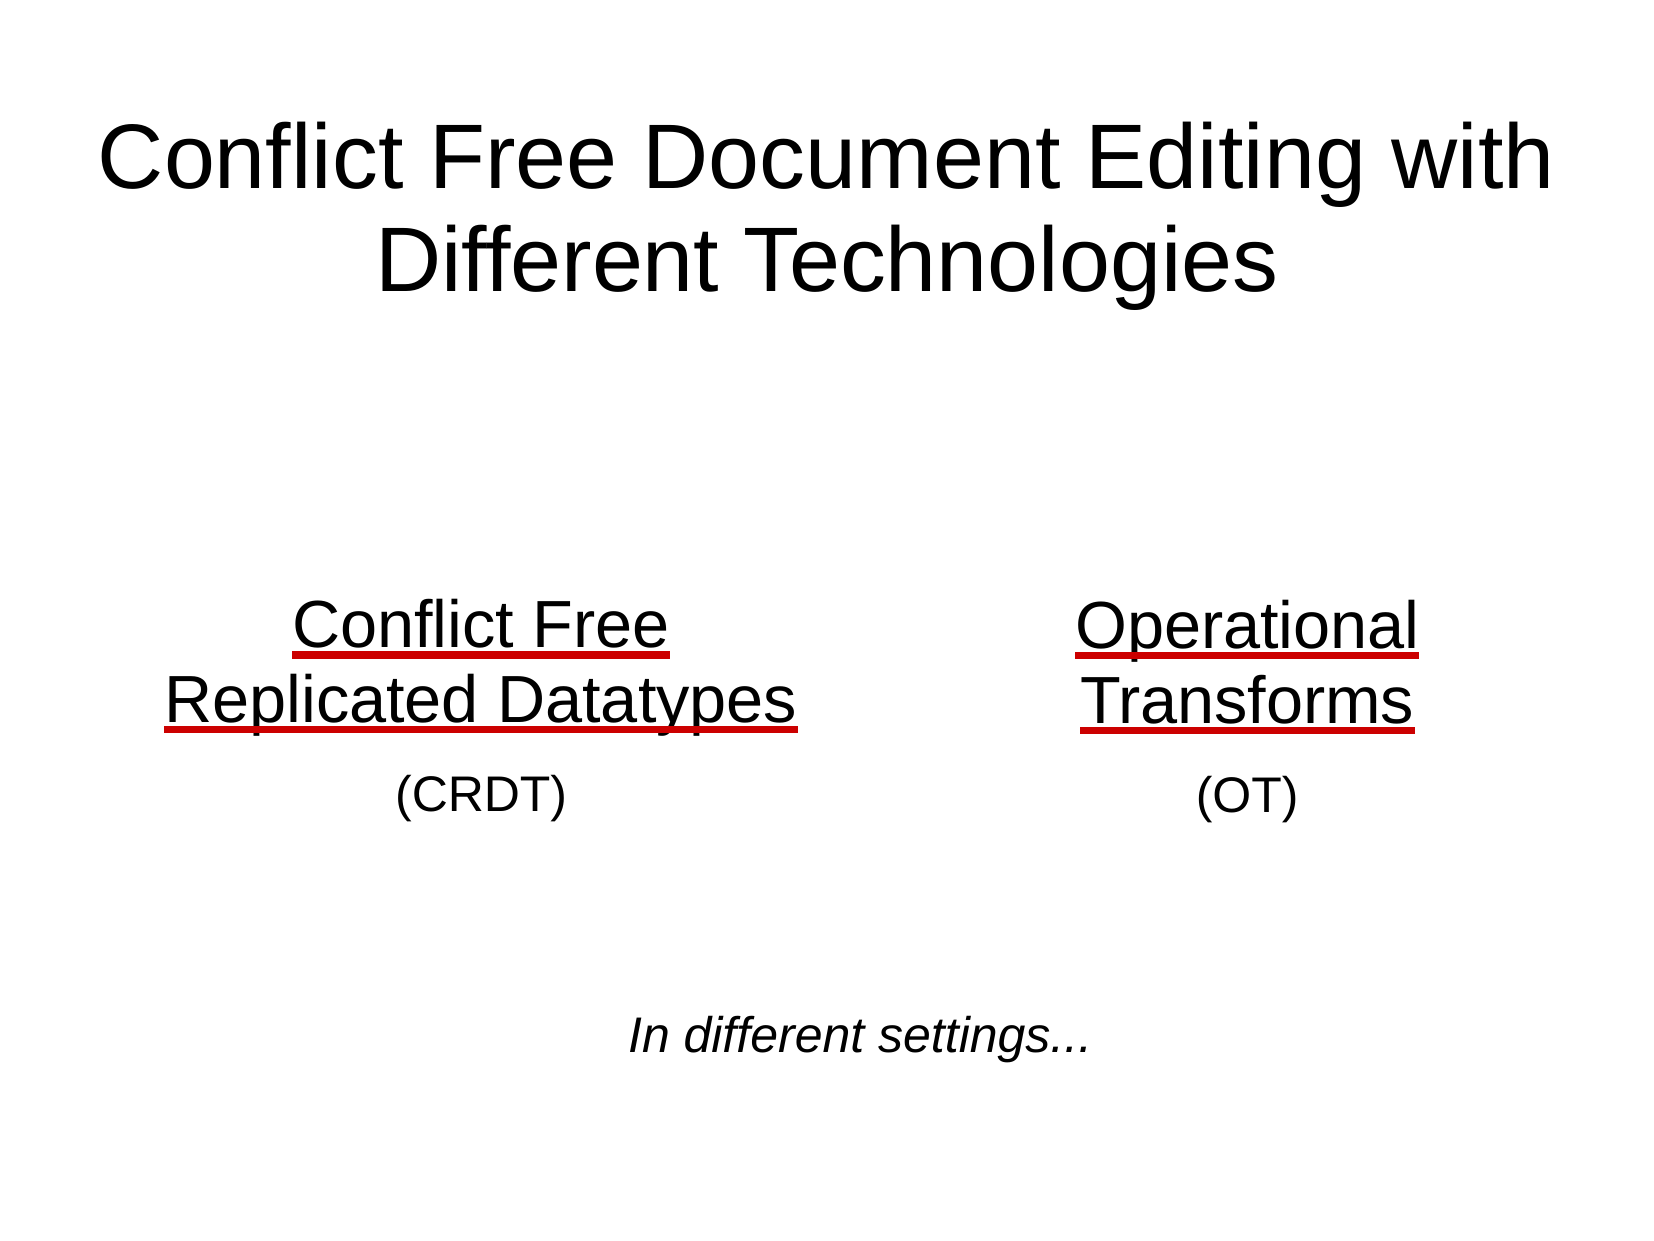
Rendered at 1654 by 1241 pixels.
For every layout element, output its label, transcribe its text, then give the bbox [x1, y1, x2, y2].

list Conflict Free Replicated Datatypes (CRDT) [82, 345, 809, 1065]
list In different settings... [300, 900, 1351, 1171]
title Conflict Free Document Editing with Different Technologies [83, 105, 1572, 313]
list Operational Transforms (OT) [848, 345, 1576, 1066]
